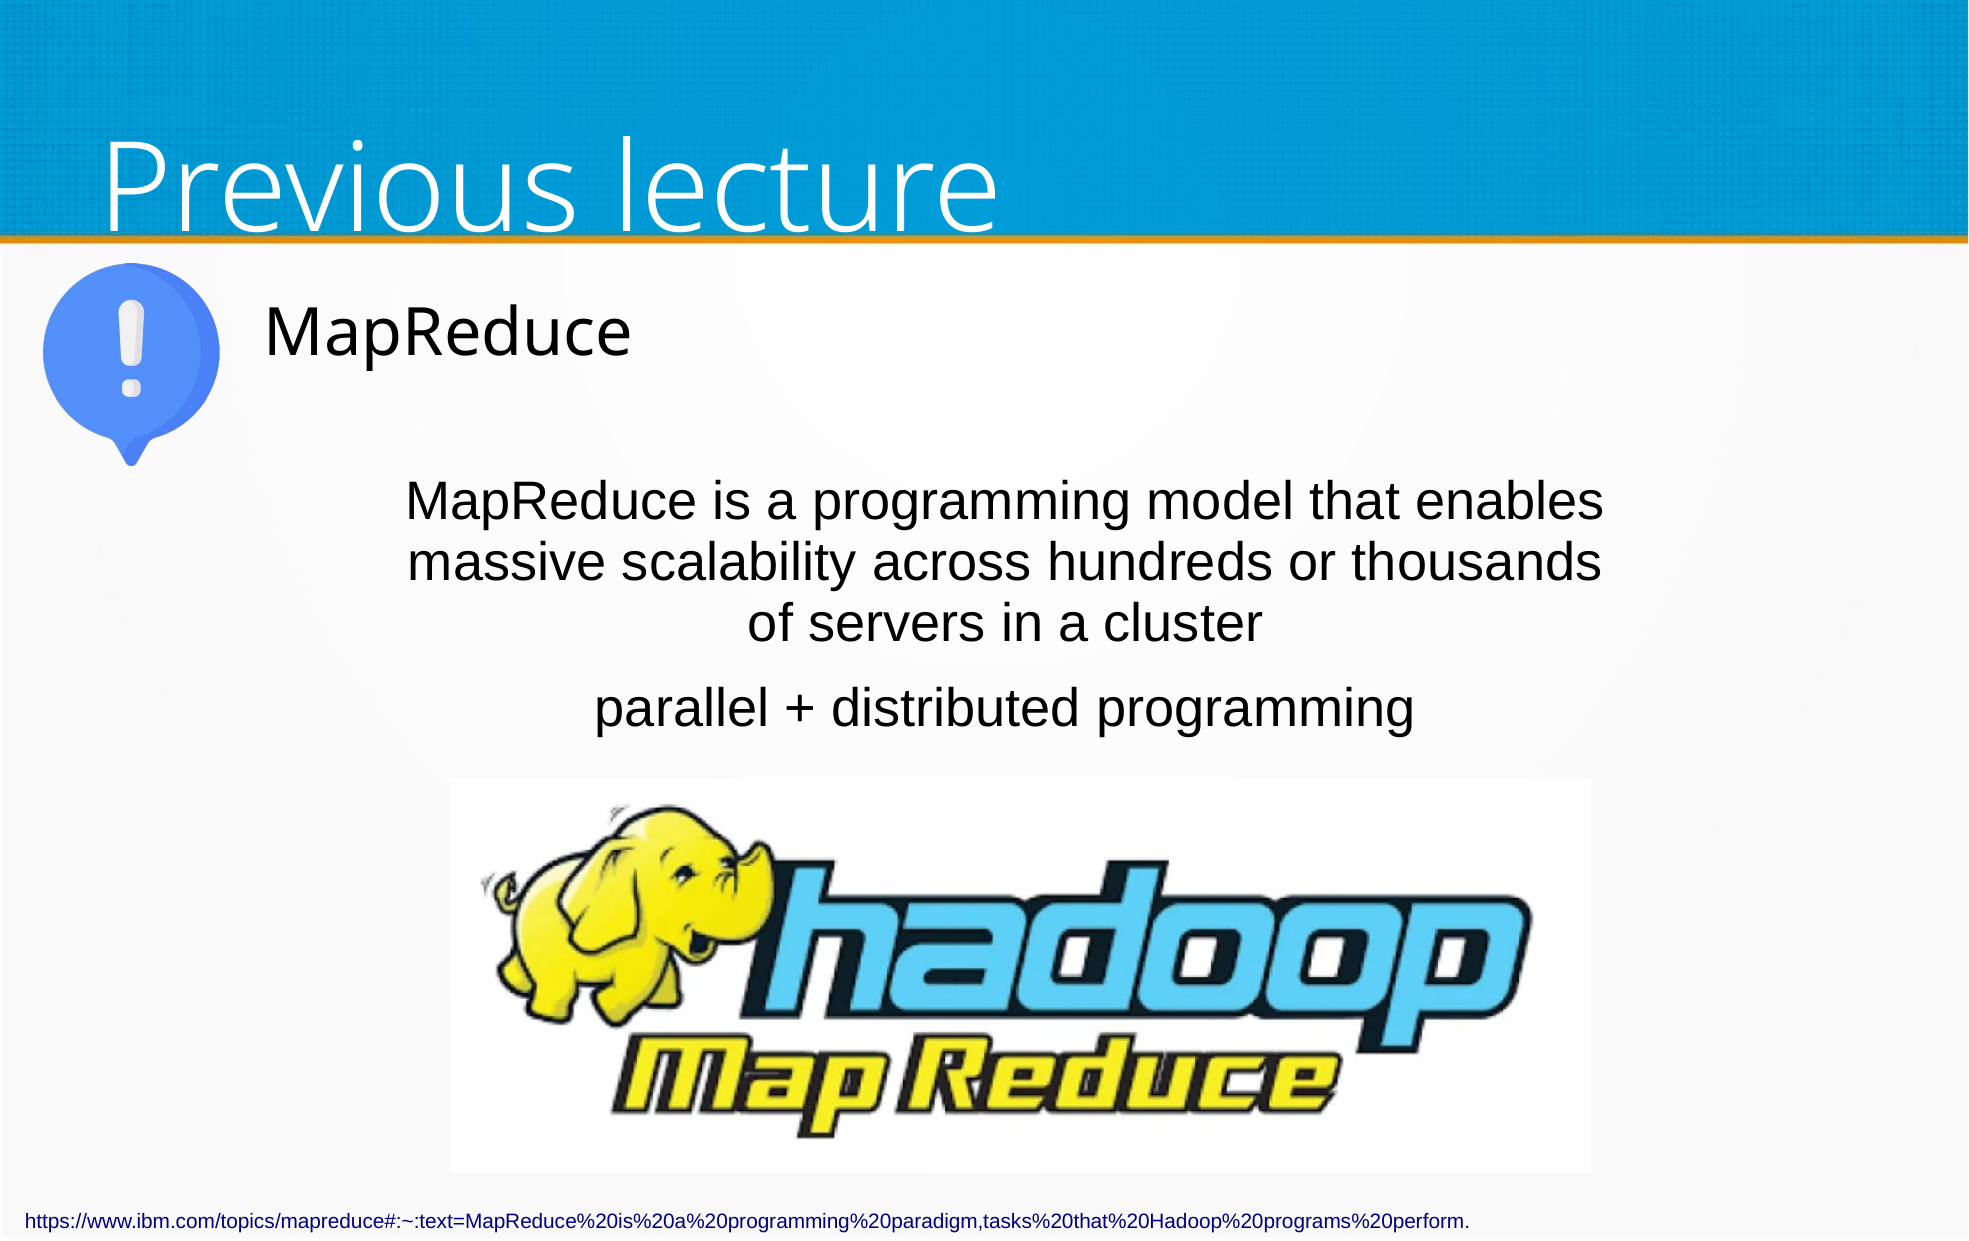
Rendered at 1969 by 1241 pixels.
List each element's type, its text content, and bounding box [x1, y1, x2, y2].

title Previous lecture [98, 49, 1870, 257]
text_box https://www.ibm.com/topics/mapreduce#:~:text=MapReduce%20is%20a%20programming%20paradigm,tasks%20that%20Hadoop%20programs%20perform. [10, 1202, 1486, 1241]
list MapReduce [240, 288, 1865, 1009]
text_box MapReduce is a programming model that enables massive scalability across hundreds or thousands of servers in a cluster parallel + distributed programming [375, 463, 1637, 746]
picture [0, 233, 1969, 1241]
